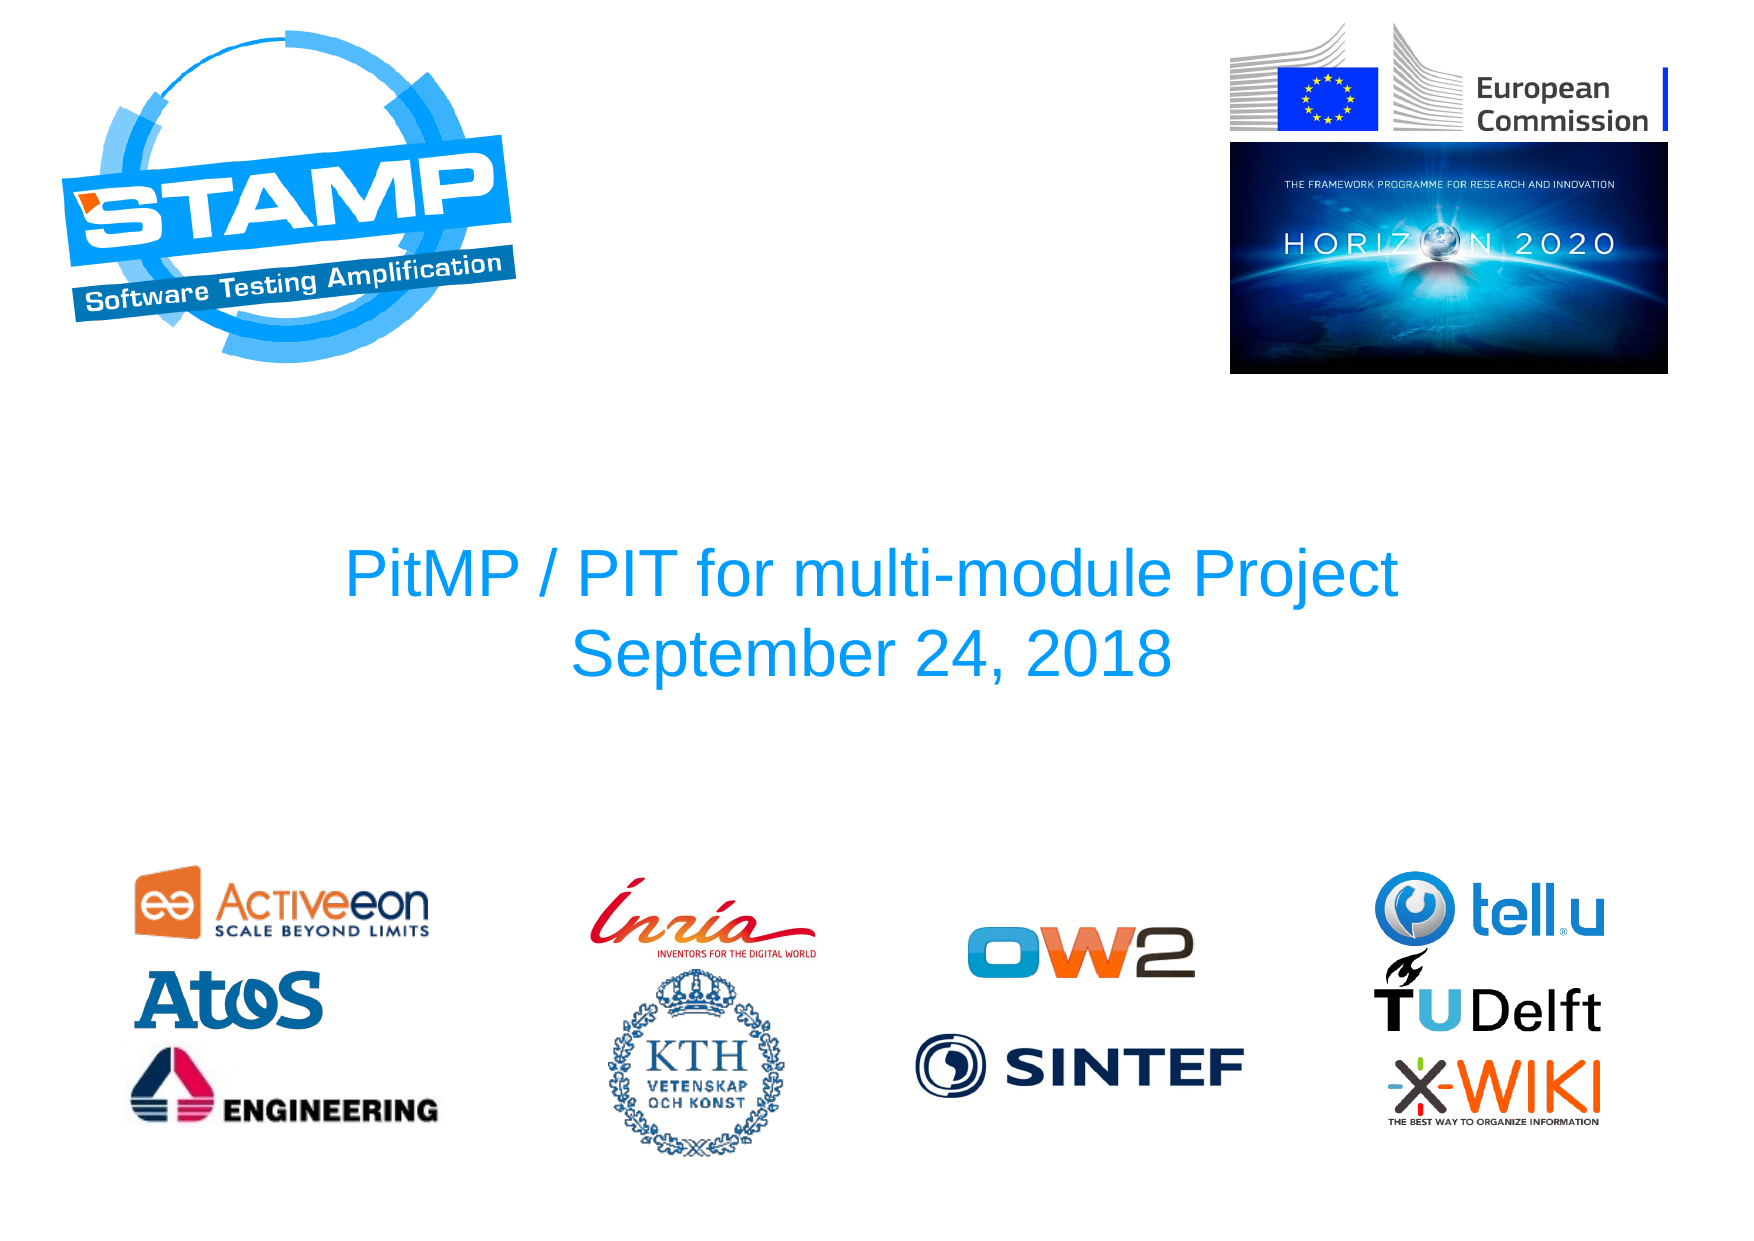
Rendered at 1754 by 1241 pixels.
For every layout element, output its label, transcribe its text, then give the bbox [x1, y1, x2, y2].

text_box PitMP / PIT for multi-module Project September 24, 2018 [82, 537, 1662, 698]
picture [1230, 142, 1668, 374]
picture [578, 865, 827, 1158]
picture [129, 856, 434, 948]
picture [968, 966, 979, 978]
picture [1352, 865, 1636, 1126]
picture [133, 969, 323, 1030]
picture [1230, 22, 1668, 131]
picture [915, 1033, 1244, 1098]
picture [45, 11, 532, 382]
picture [968, 927, 1195, 978]
picture [125, 1041, 443, 1128]
